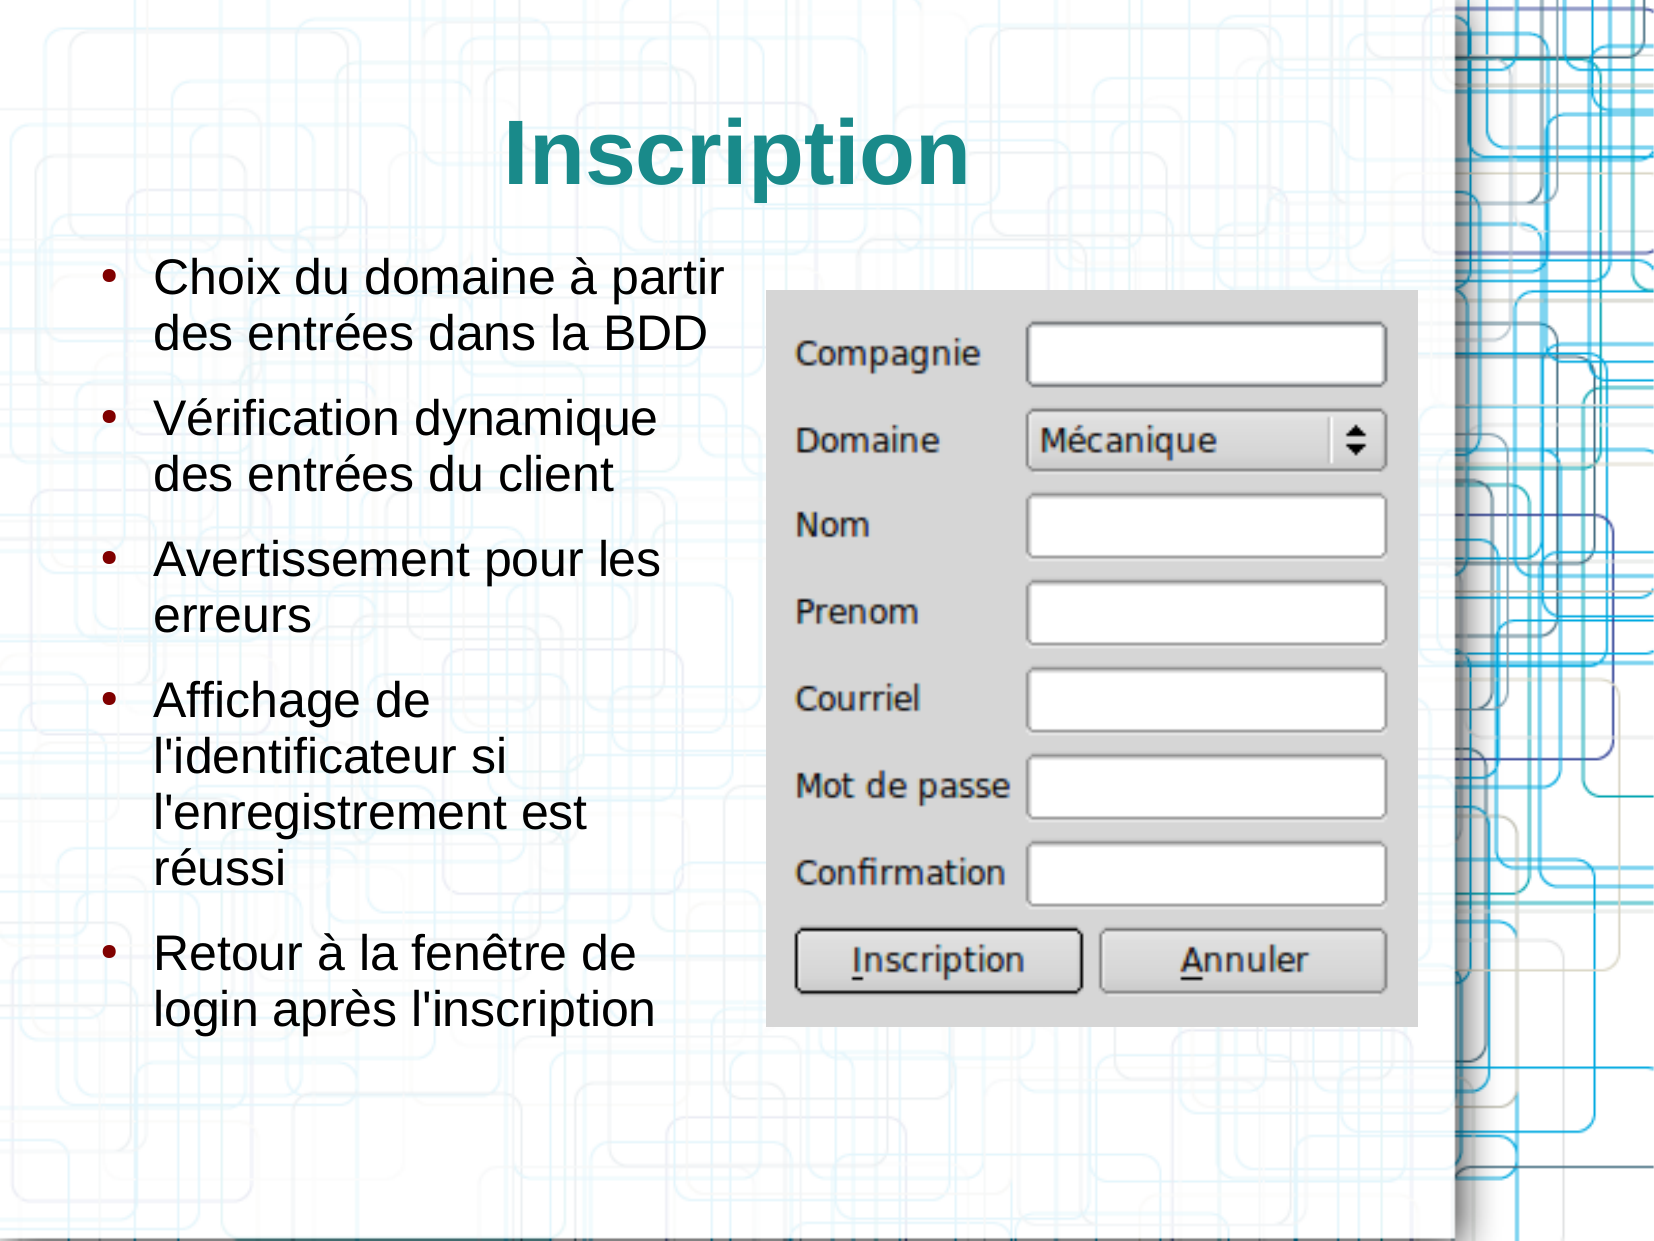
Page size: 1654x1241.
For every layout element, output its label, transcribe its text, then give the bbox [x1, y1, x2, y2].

picture [0, 0, 1654, 1241]
title Inscription [59, 49, 1418, 257]
list Choix du domaine à partir des entrées dans la BDD Vérification dynamique des entrées du client Avertissement pour les erreurs Affichage de l'identificateur si l'enregistrement est réussi Retour à la fenêtre de login après l'inscription [82, 249, 734, 1069]
